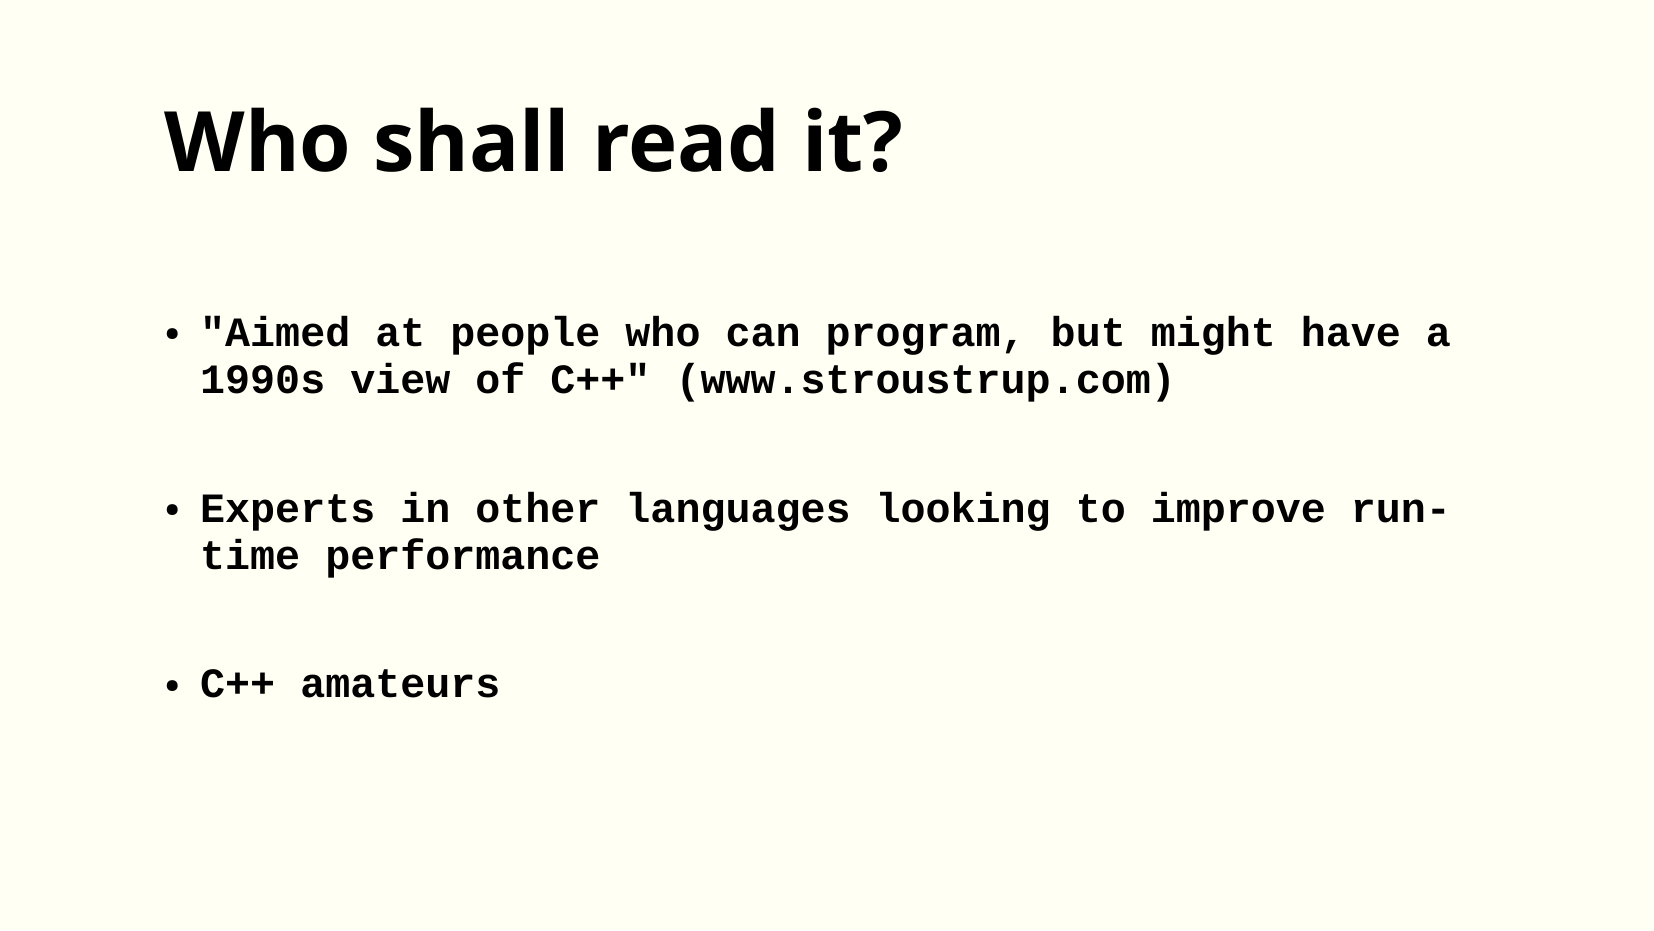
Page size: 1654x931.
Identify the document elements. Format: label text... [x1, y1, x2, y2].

text_box "Aimed at people who can program, but might have a 1990s view of C++" (www.stroustrup.com) Experts in other languages looking to improve run-time performance C++ amateurs [150, 304, 1561, 766]
text_box Who shall read it? [150, 75, 1591, 221]
